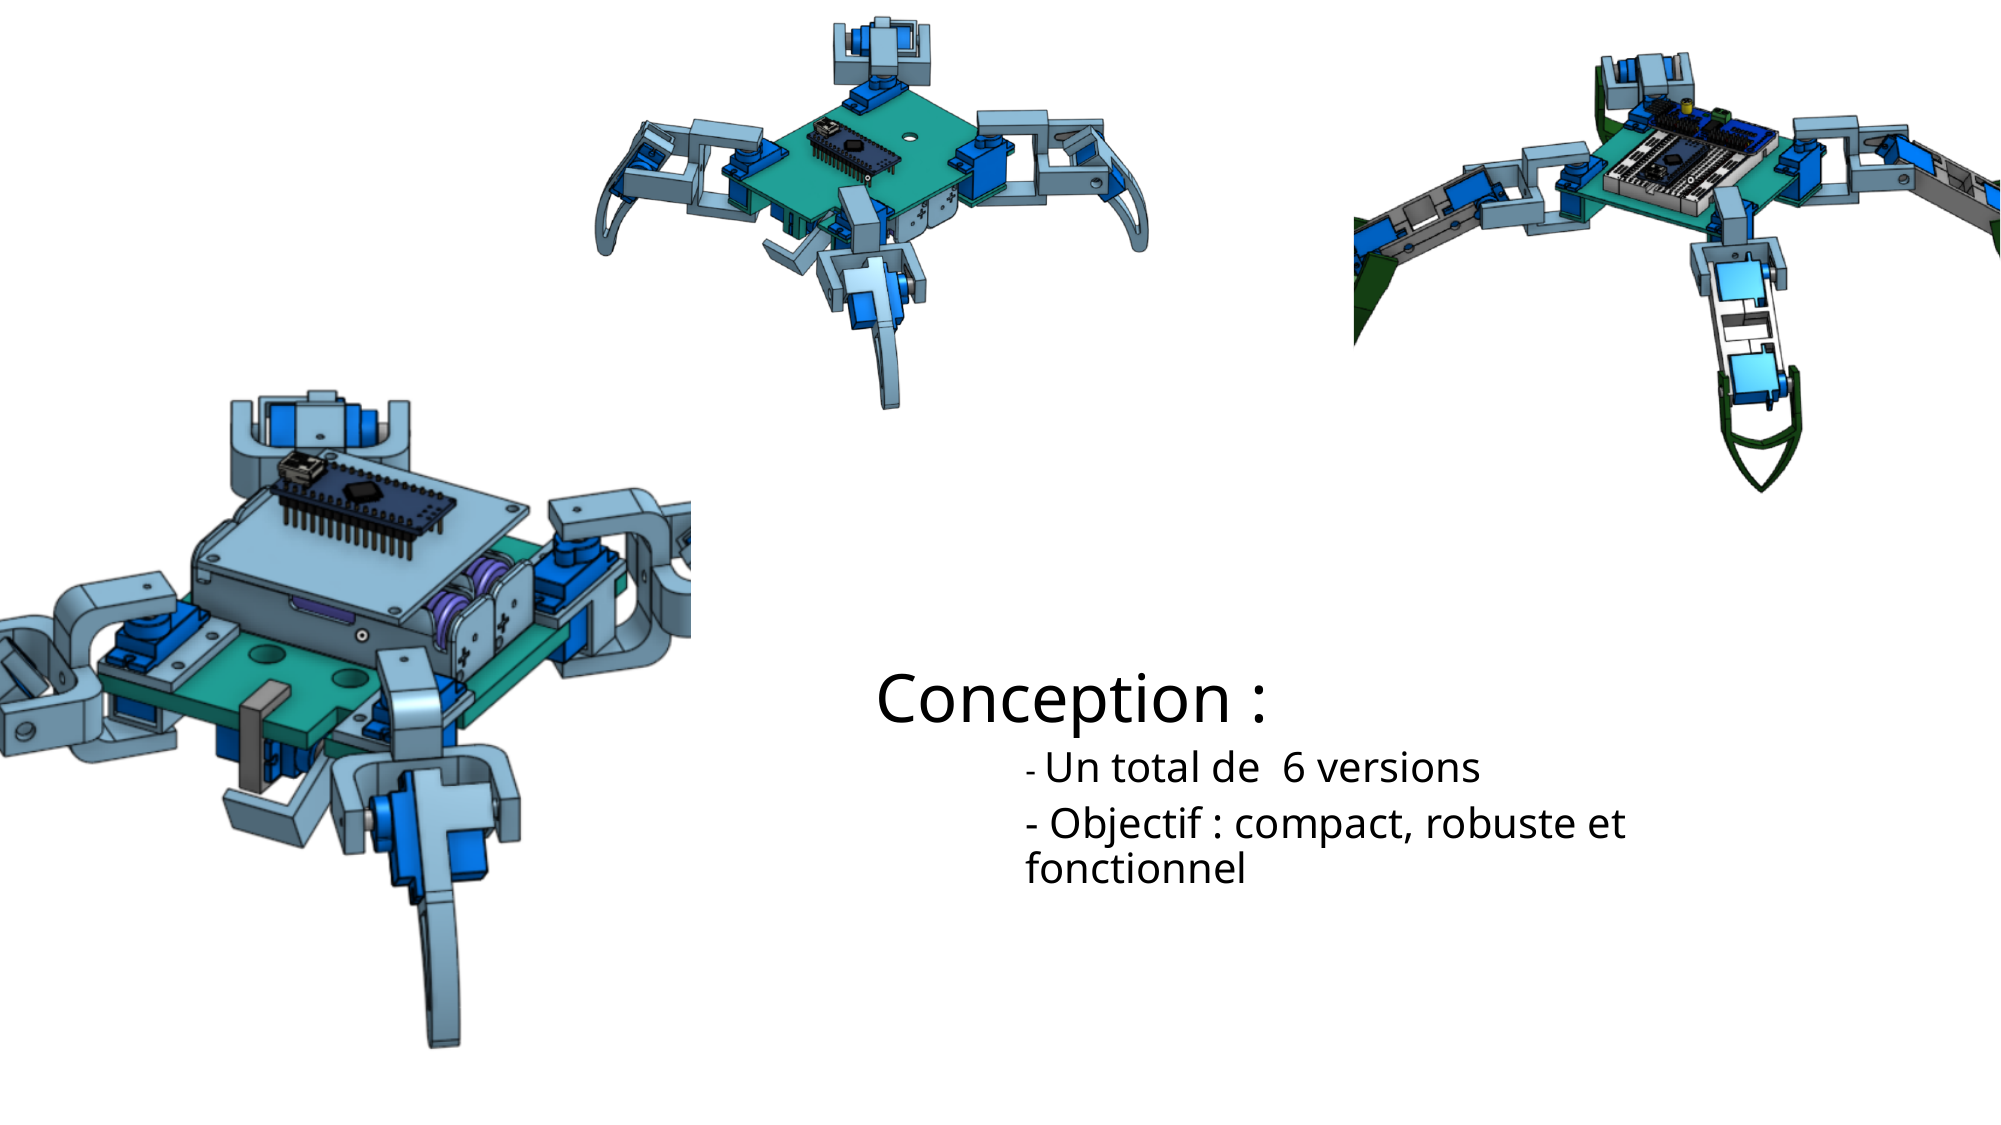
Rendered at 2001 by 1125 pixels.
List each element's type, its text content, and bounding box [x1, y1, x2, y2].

picture [0, 0, 1203, 1125]
picture [1353, 0, 2000, 545]
list Conception : - Un total de 6 versions - Objectif : compact, robuste et fonctionnel [860, 657, 1848, 1008]
